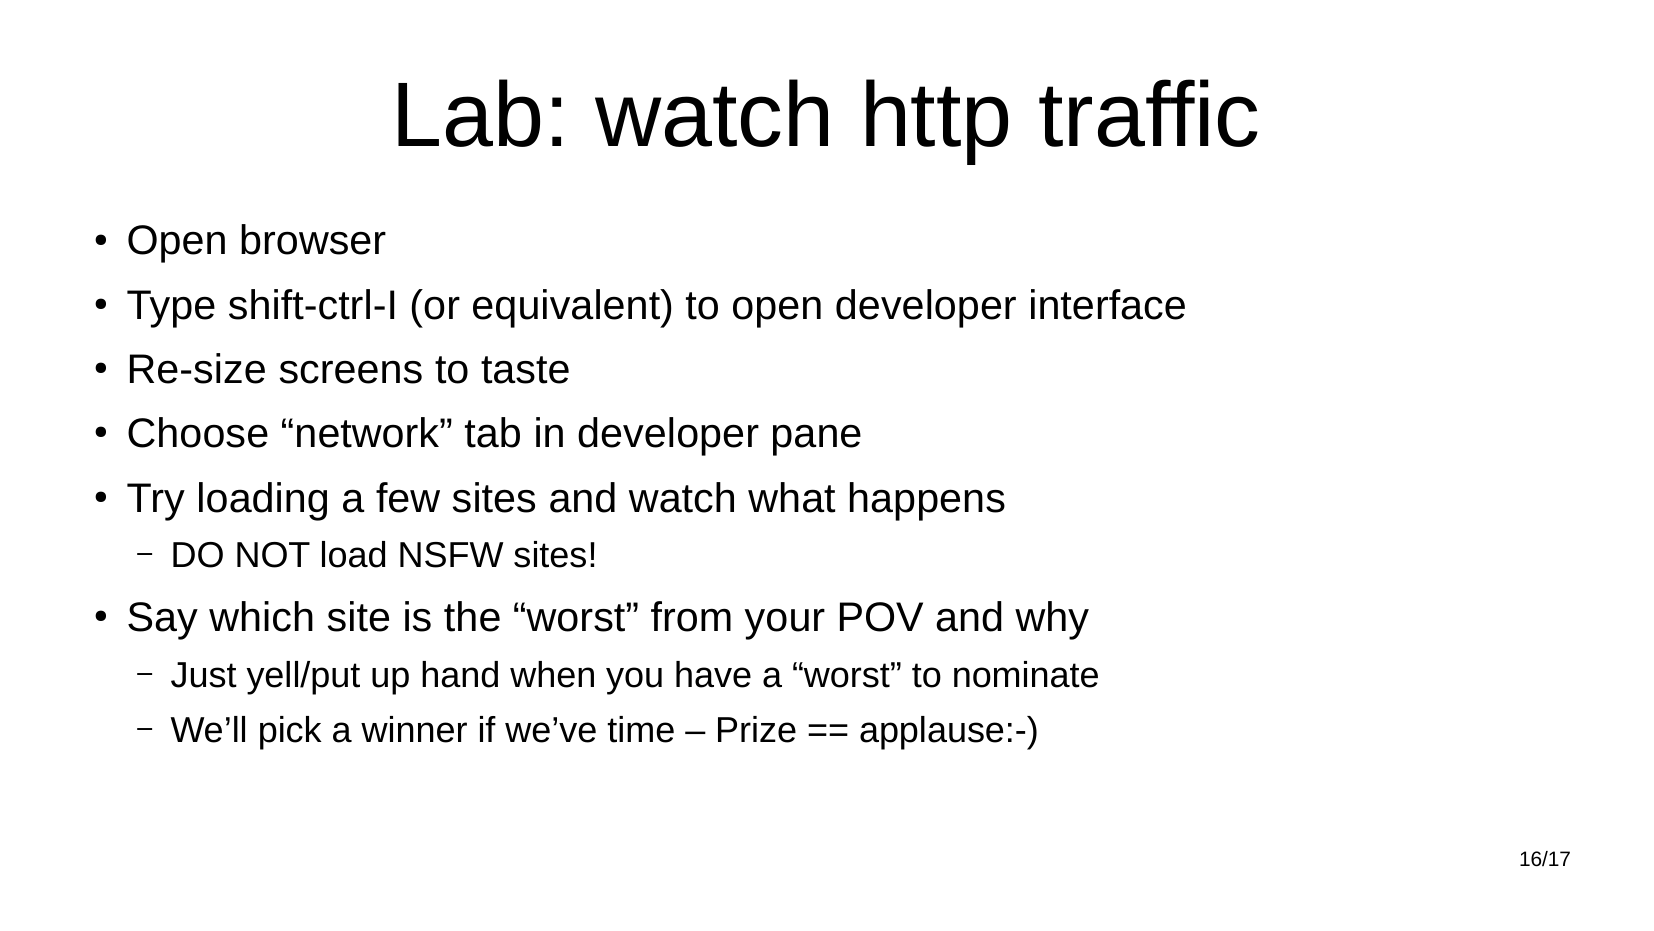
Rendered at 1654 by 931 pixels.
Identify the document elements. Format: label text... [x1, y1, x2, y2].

title Lab: watch http traffic [82, 37, 1571, 193]
list Open browser Type shift-ctrl-I (or equivalent) to open developer interface Re-size screens to taste Choose “network” tab in developer pane Try loading a few sites and watch what happens DO NOT load NSFW sites! Say which site is the “worst” from your POV and why Just yell/put up hand when you have a “worst” to nominate We’ll pick a winner if we’ve time – Prize == applause:-) [82, 217, 1571, 758]
